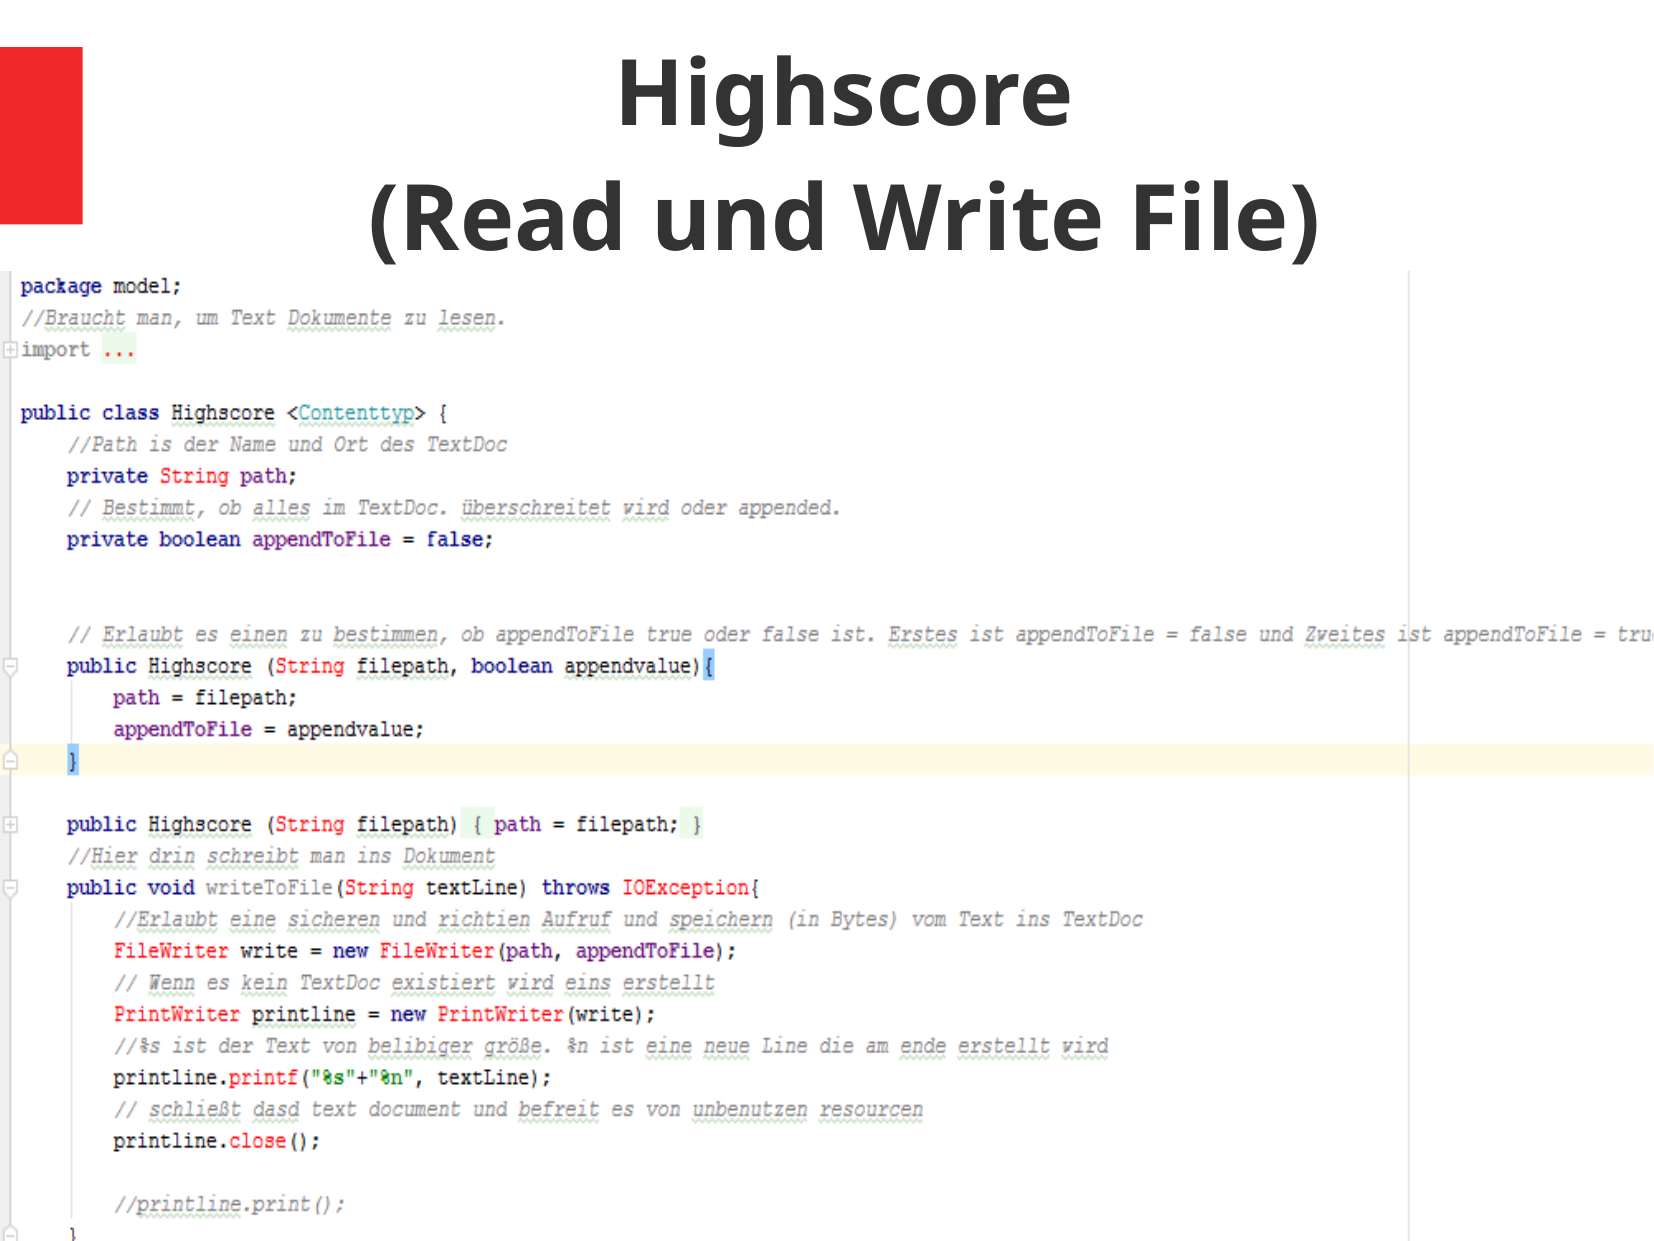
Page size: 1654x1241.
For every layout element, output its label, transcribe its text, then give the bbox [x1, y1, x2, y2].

title Highscore (Read und Write File) [118, 27, 1571, 271]
picture [0, 271, 1654, 1241]
